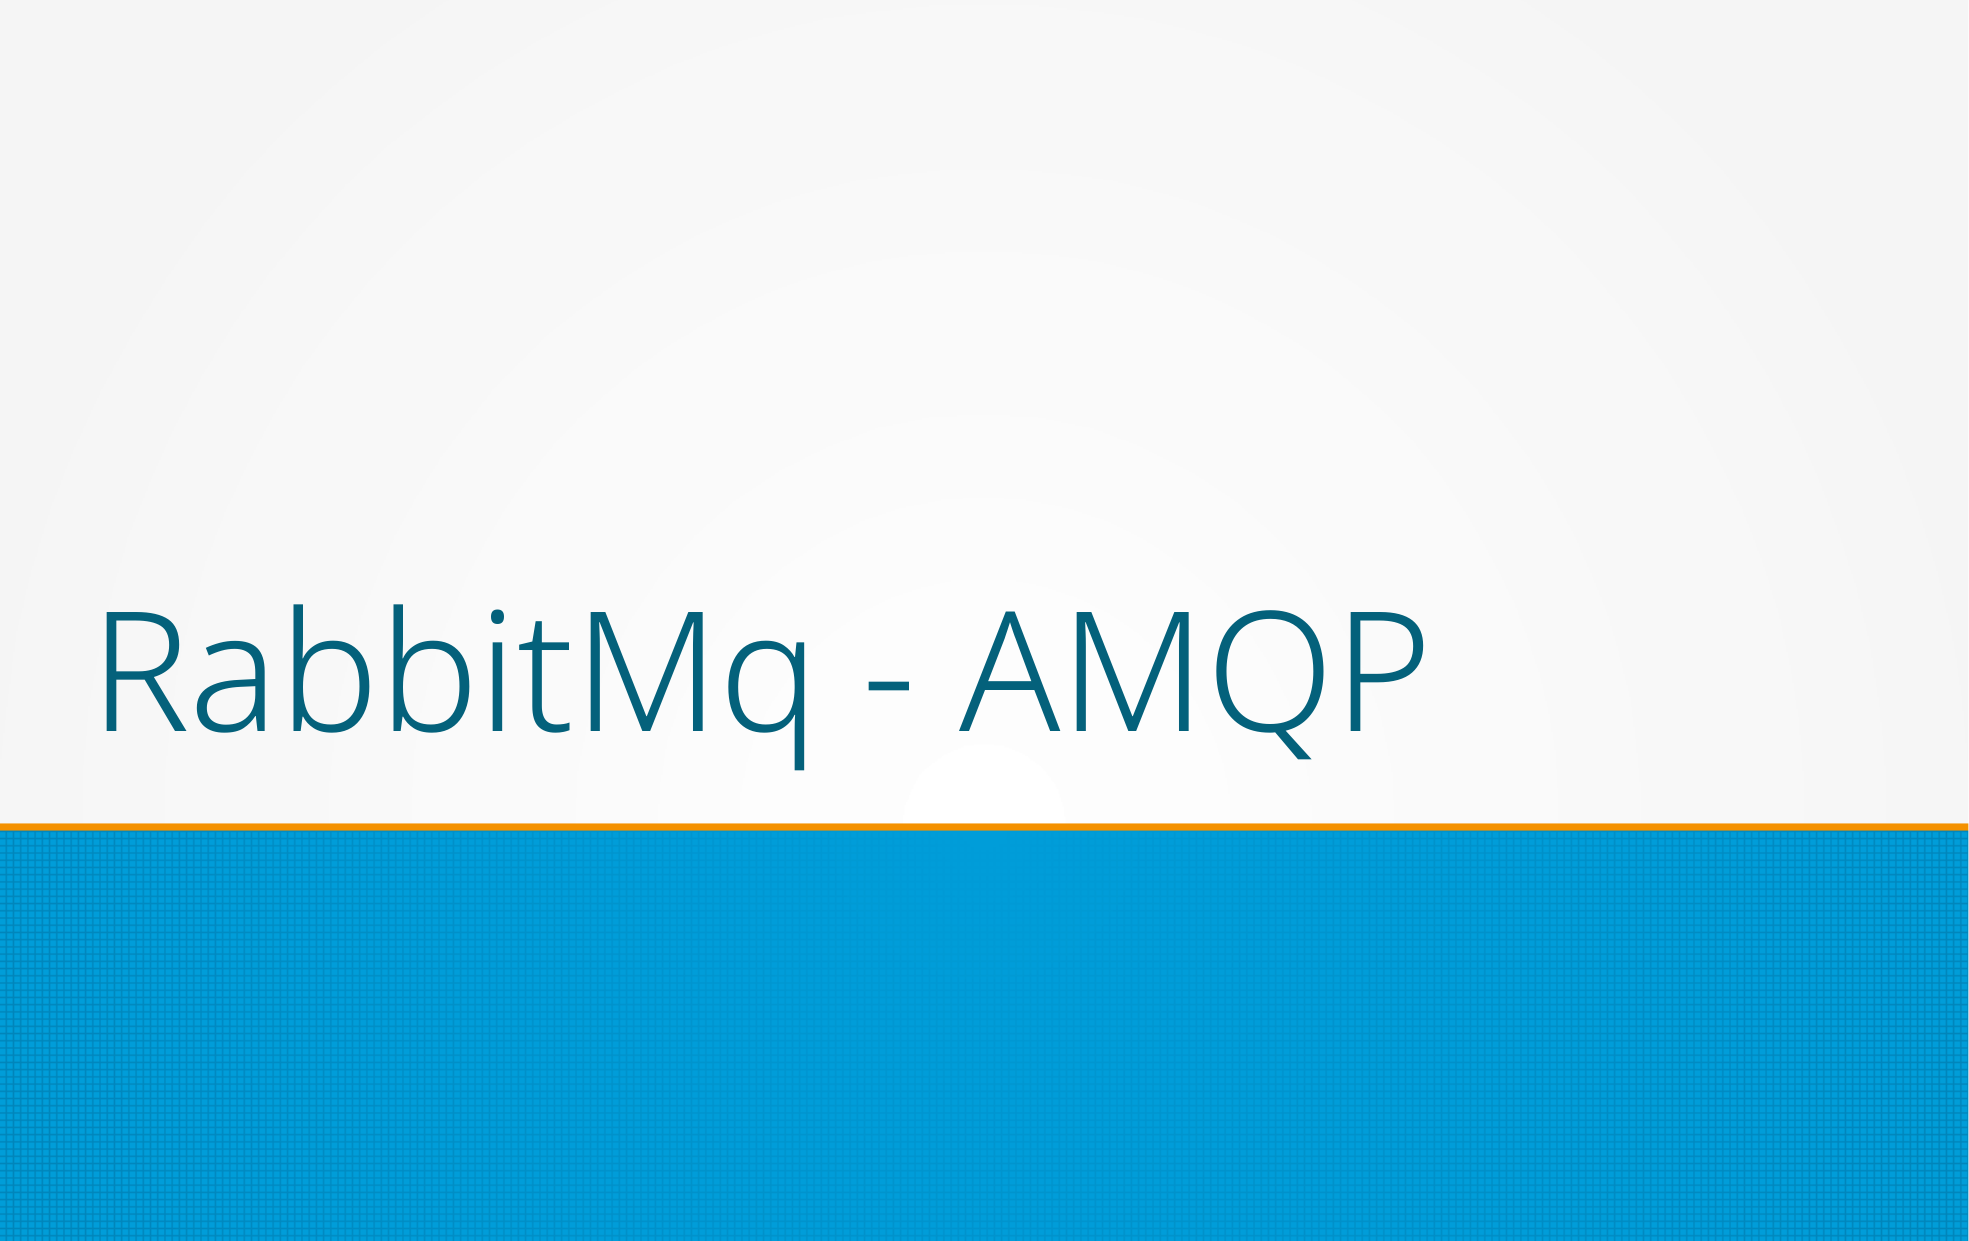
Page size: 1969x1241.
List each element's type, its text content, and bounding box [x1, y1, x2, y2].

picture [0, 0, 1969, 830]
title RabbitMq - AMQP [90, 49, 1862, 781]
